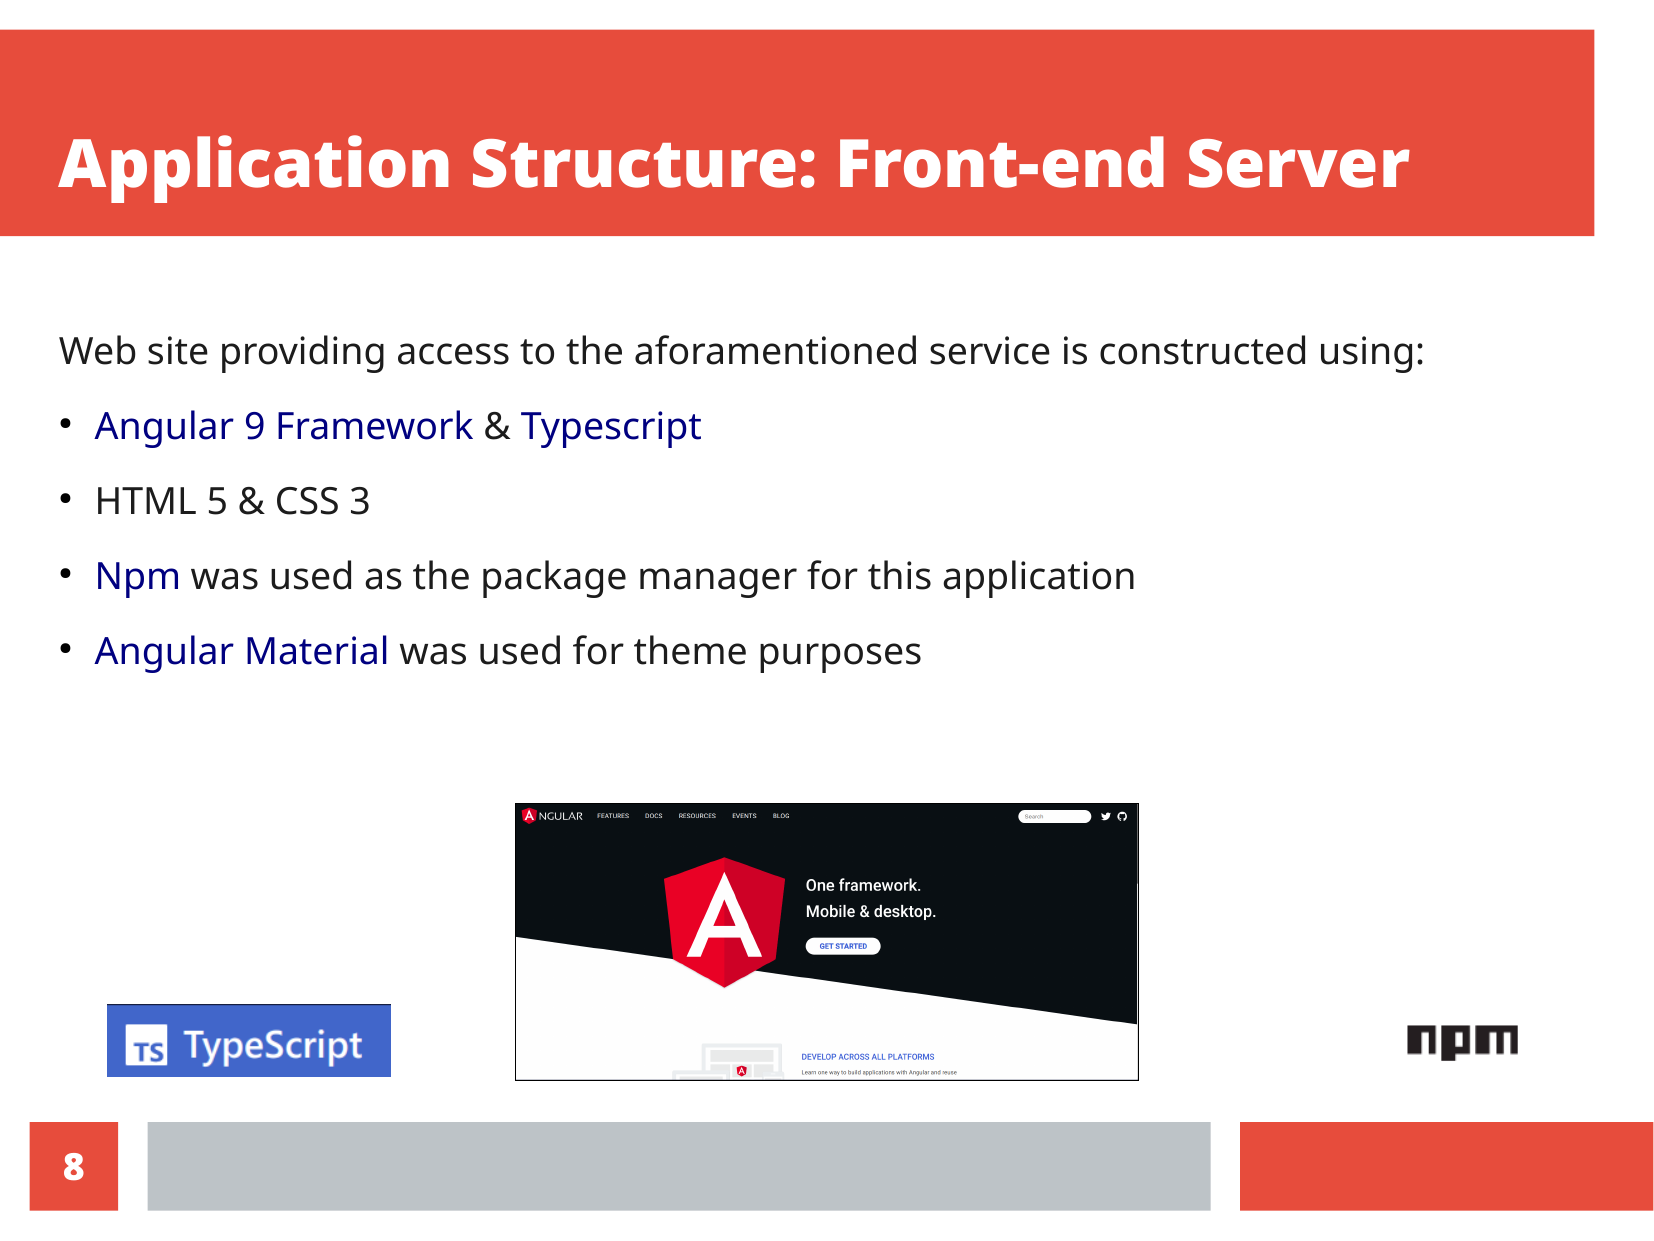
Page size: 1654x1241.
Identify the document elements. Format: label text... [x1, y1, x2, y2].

list Web site providing access to the aforamentioned service is constructed using: Angular 9 Framework & Typescript HTML 5 & CSS 3 Npm was used as the package manager for this application Angular Material was used for theme purposes [59, 324, 1565, 1093]
picture [515, 803, 1139, 1081]
title Application Structure: Front-end Server [59, 59, 1595, 207]
picture [1365, 999, 1563, 1081]
picture [107, 1004, 391, 1077]
